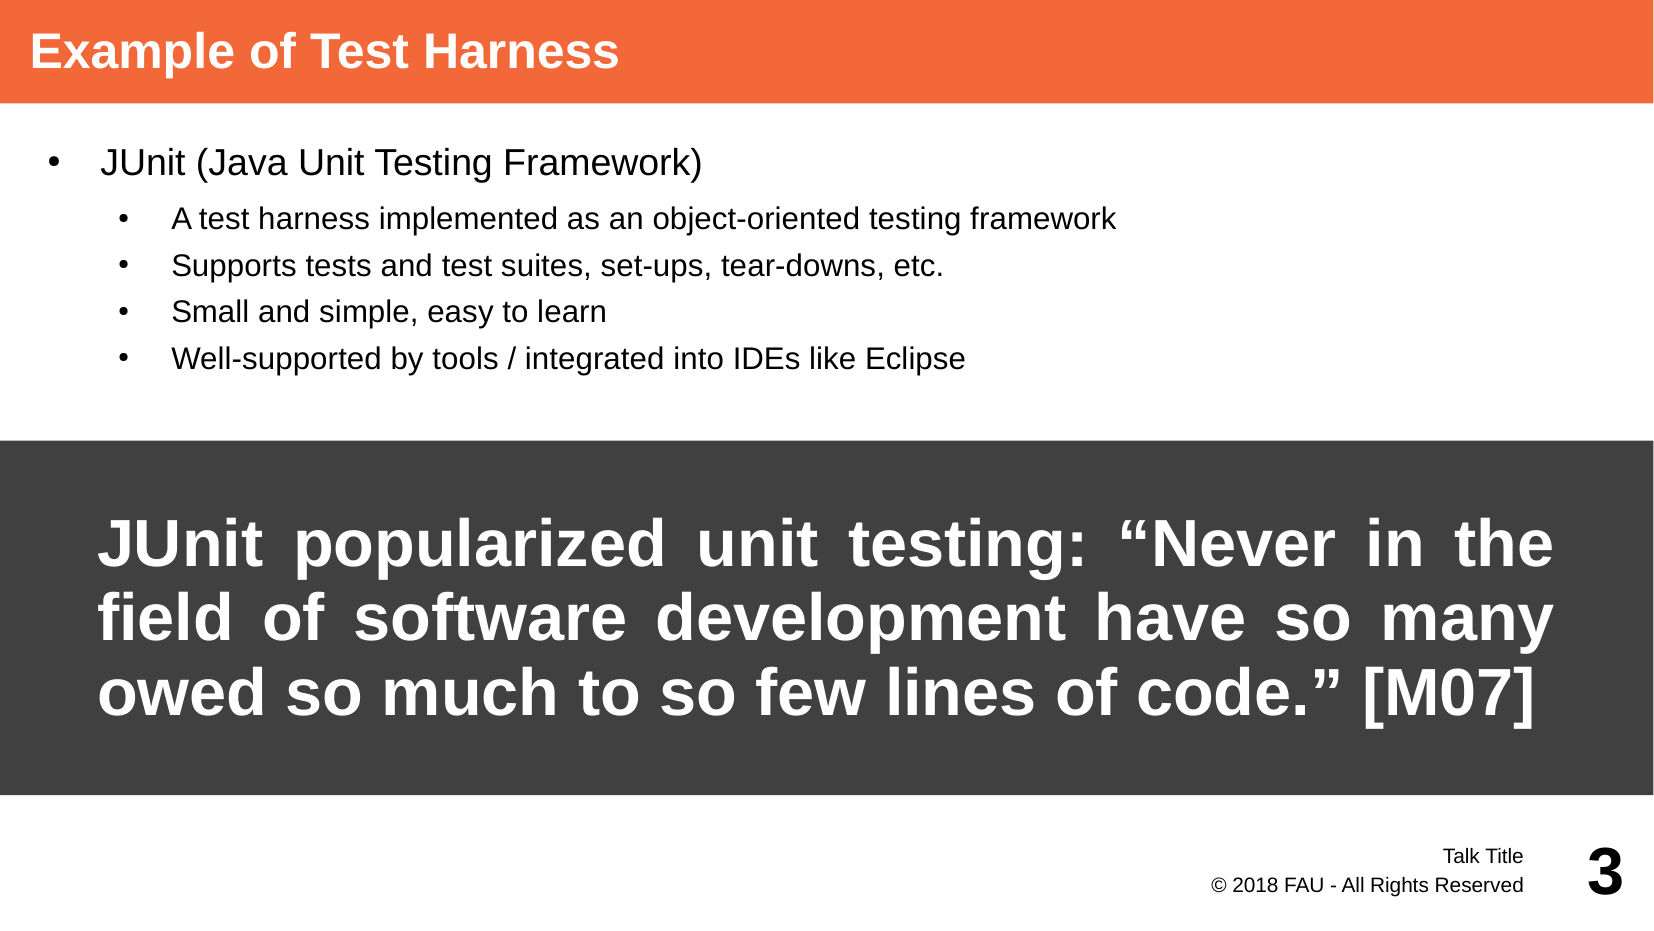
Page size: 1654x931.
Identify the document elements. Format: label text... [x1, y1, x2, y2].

title Example of Test Harness [0, 0, 1654, 104]
text_box JUnit popularized unit testing: “Never in the field of software development have so many owed so much to so few lines of code.” [M07] [0, 440, 1654, 796]
list JUnit (Java Unit Testing Framework) A test harness implemented as an object-oriented testing framework Supports tests and test suites, set-ups, tear-downs, etc. Small and simple, easy to learn Well-supported by tools / integrated into IDEs like Eclipse [29, 141, 1625, 400]
